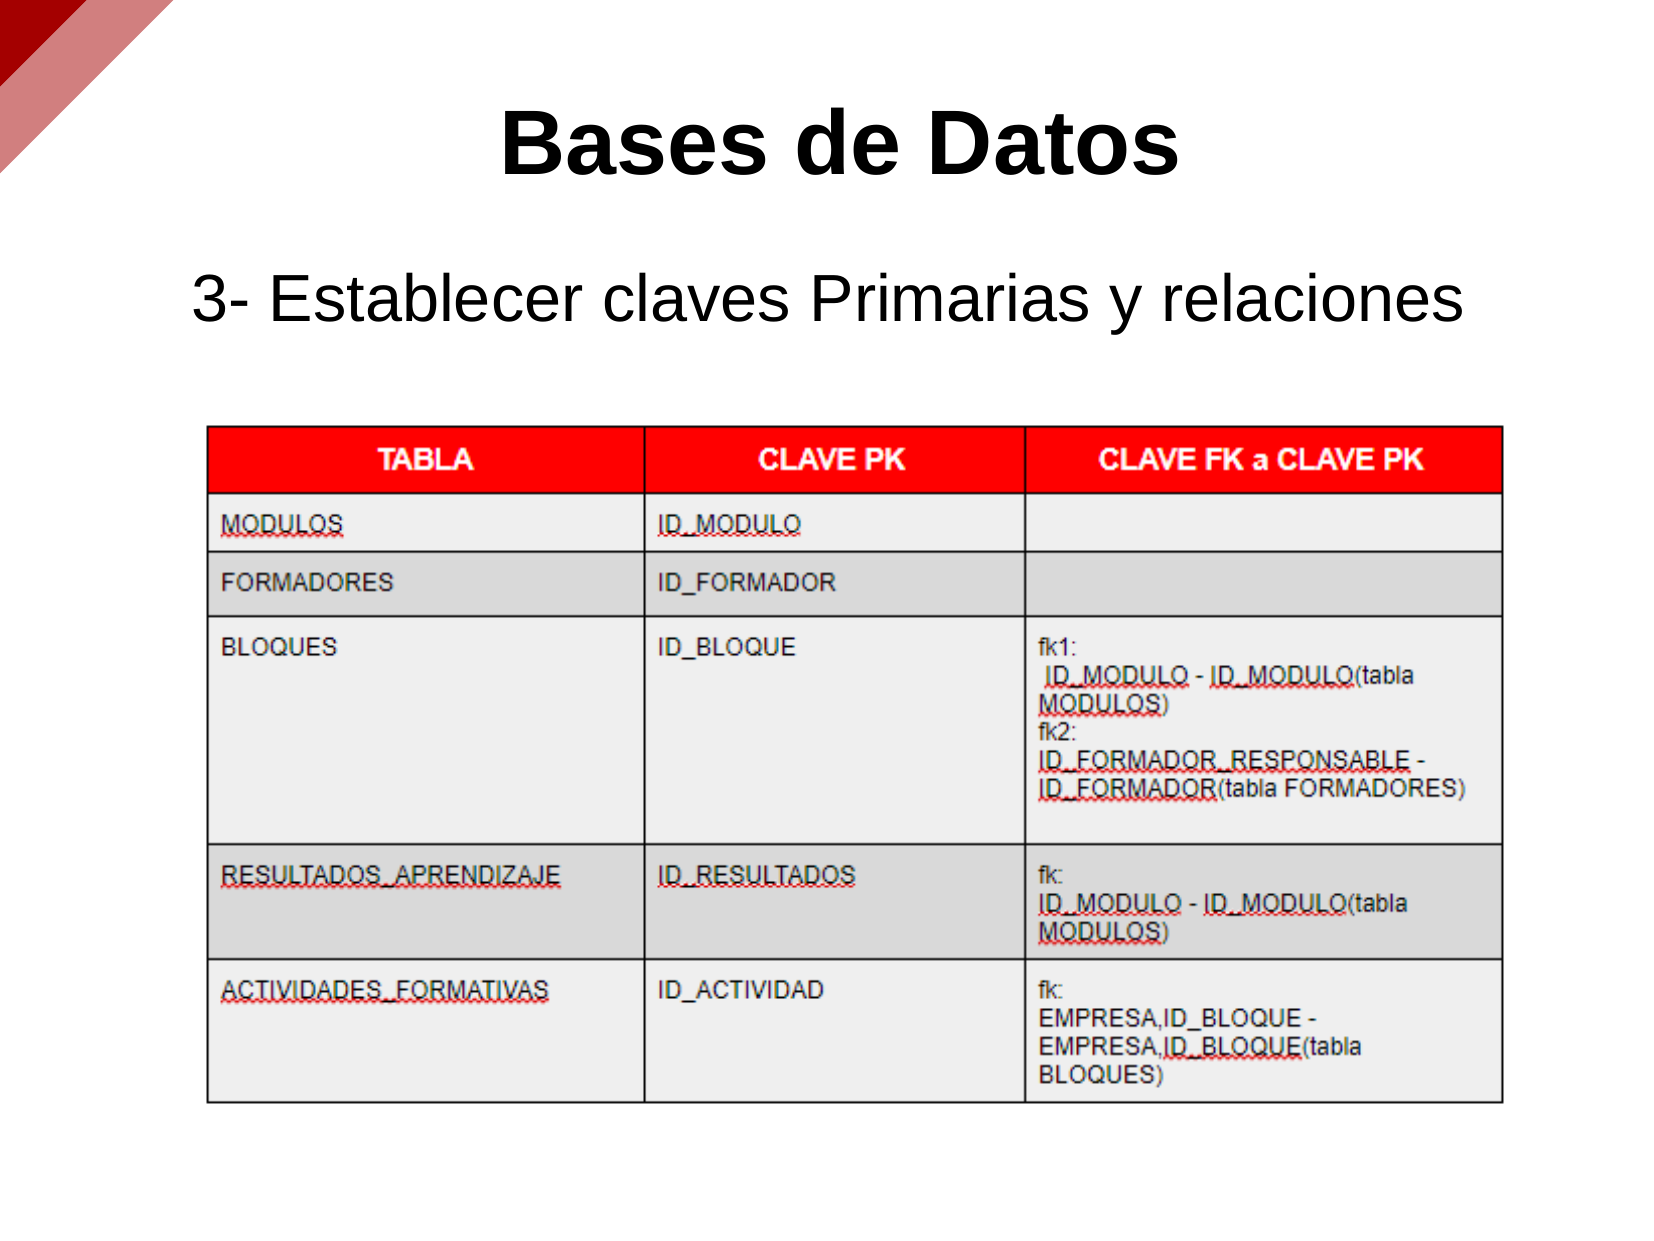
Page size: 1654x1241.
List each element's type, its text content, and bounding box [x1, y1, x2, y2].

text_box 3- Establecer claves Primarias y relaciones [191, 254, 1494, 410]
text_box Bases de Datos [96, 82, 1585, 194]
picture [191, 410, 1514, 1118]
